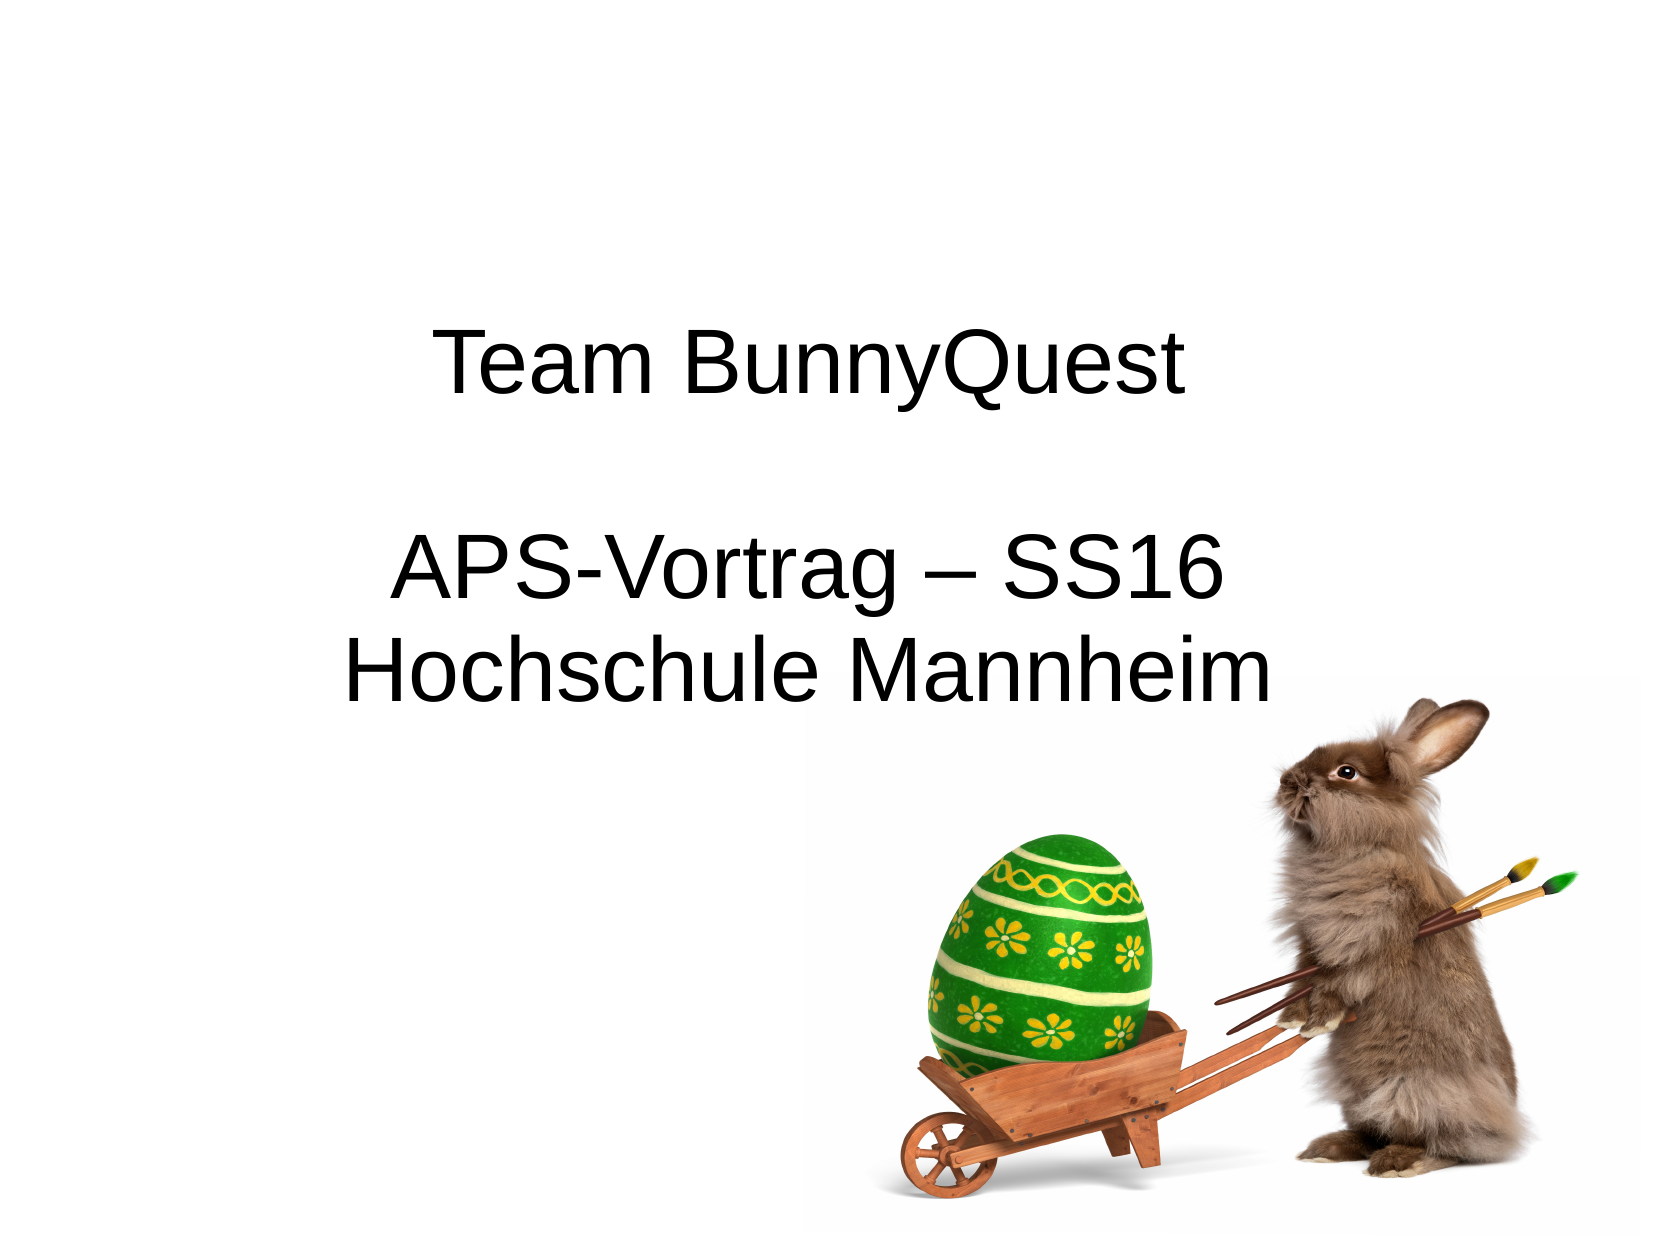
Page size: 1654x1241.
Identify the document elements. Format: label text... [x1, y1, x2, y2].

list [129, 324, 1489, 960]
picture [805, 678, 1641, 1235]
title Team BunnyQuest APS-Vortrag – SS16 Hochschule Mannheim [82, 90, 1536, 1146]
